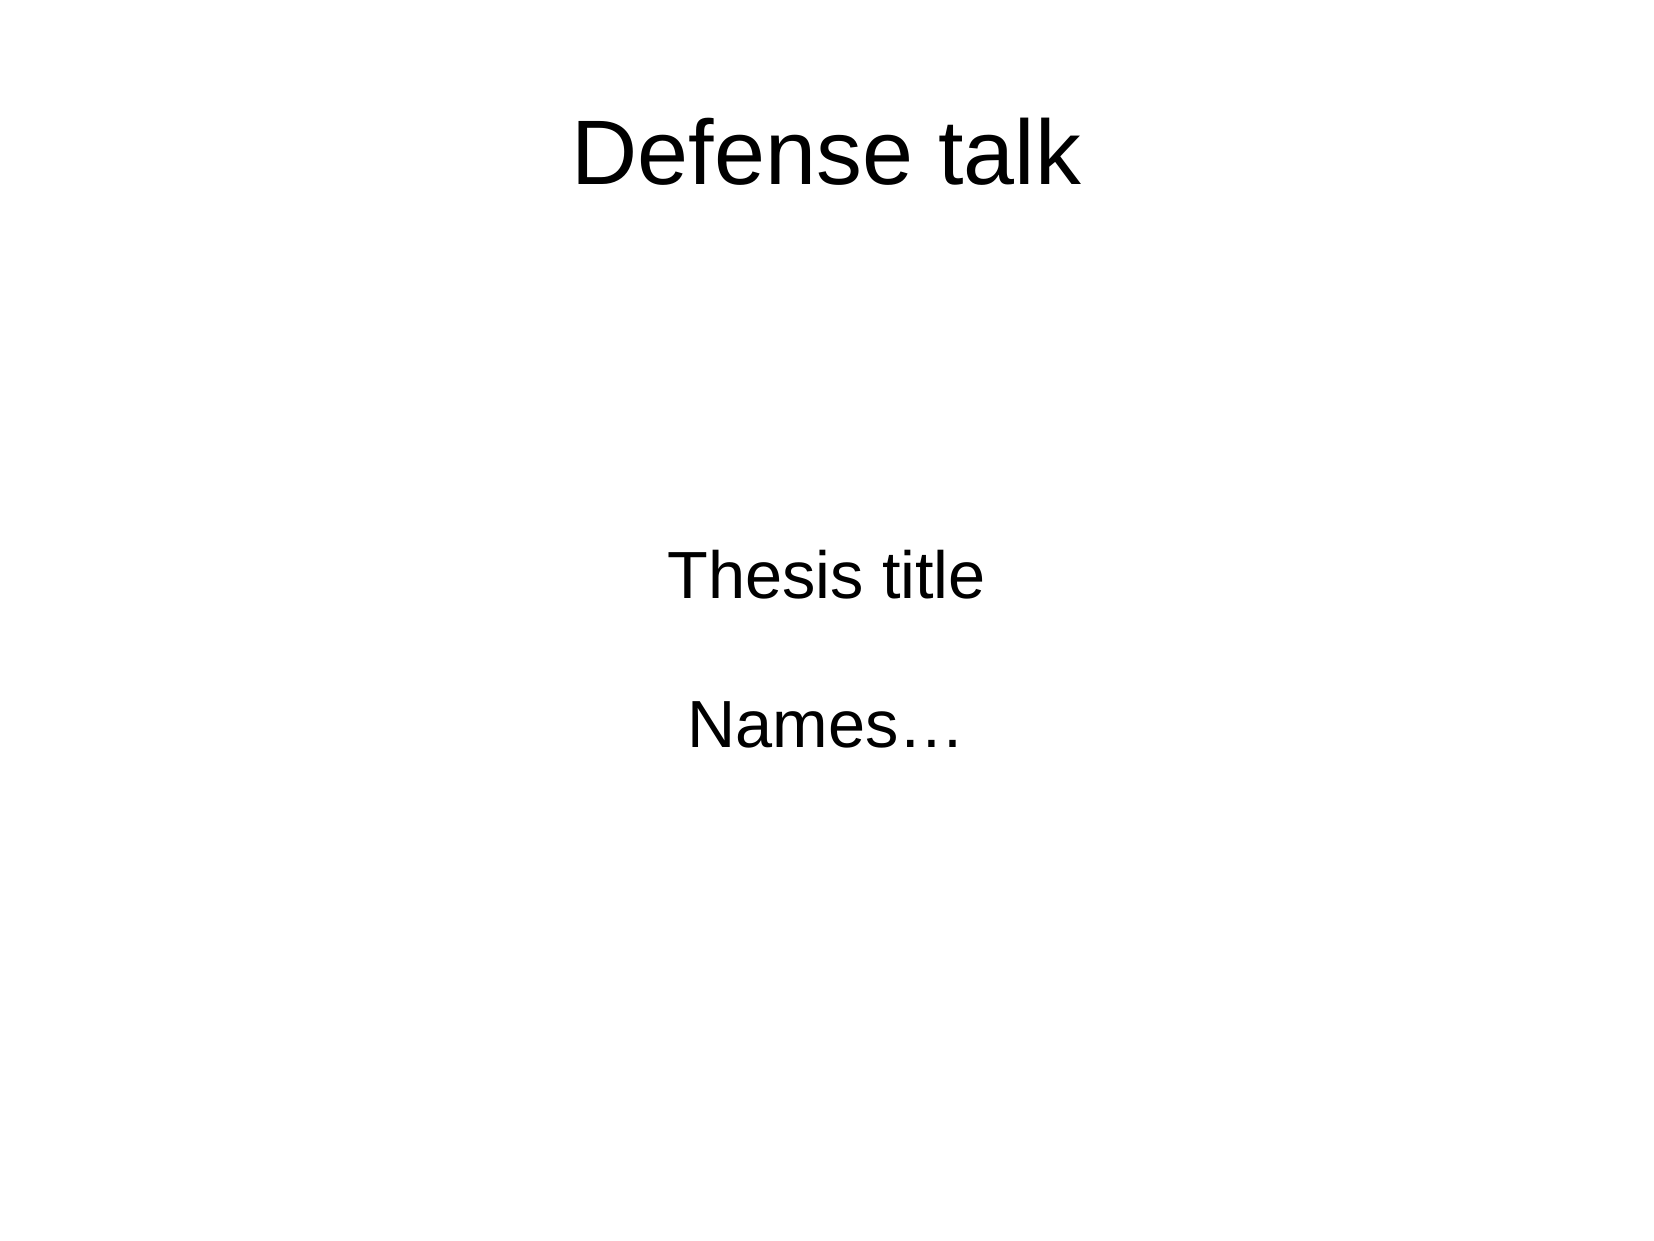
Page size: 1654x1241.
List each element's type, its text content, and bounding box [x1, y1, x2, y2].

subtitle Thesis title Names… [82, 290, 1571, 1010]
title Defense talk [82, 49, 1571, 257]
